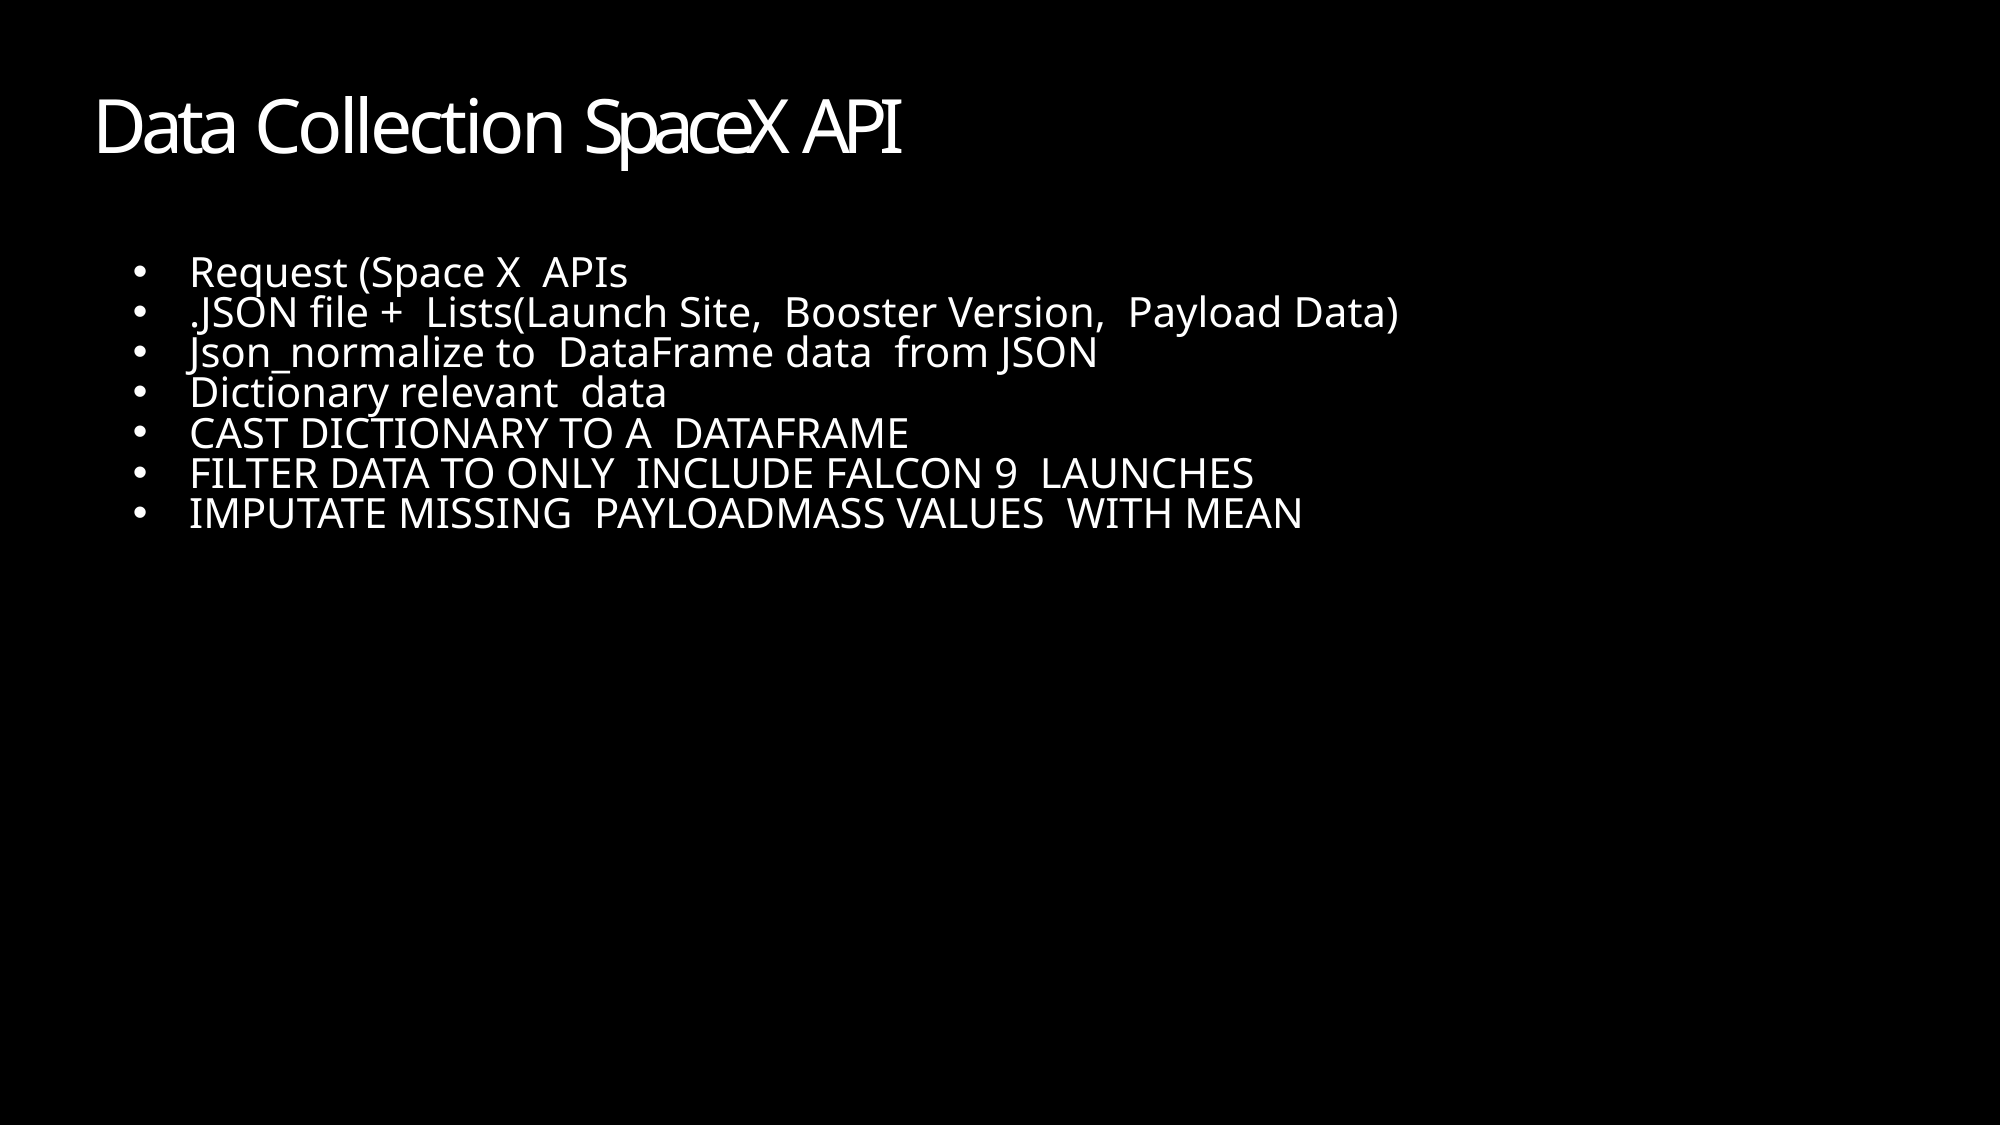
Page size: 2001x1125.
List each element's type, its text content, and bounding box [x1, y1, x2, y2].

text_box Data Collection SpaceX API [90, 82, 1172, 171]
text_box Request (Space X APIs .JSON file + Lists(Launch Site, Booster Version, Payload Data) Json_normalize to DataFrame data from JSON Dictionary relevant data Cast dictionary to a DataFrame FILTER DATA TO ONLY INCLUDE FALCON 9 LAUNCHES Imputate missing PayloadMass values with mean [128, 255, 1621, 577]
